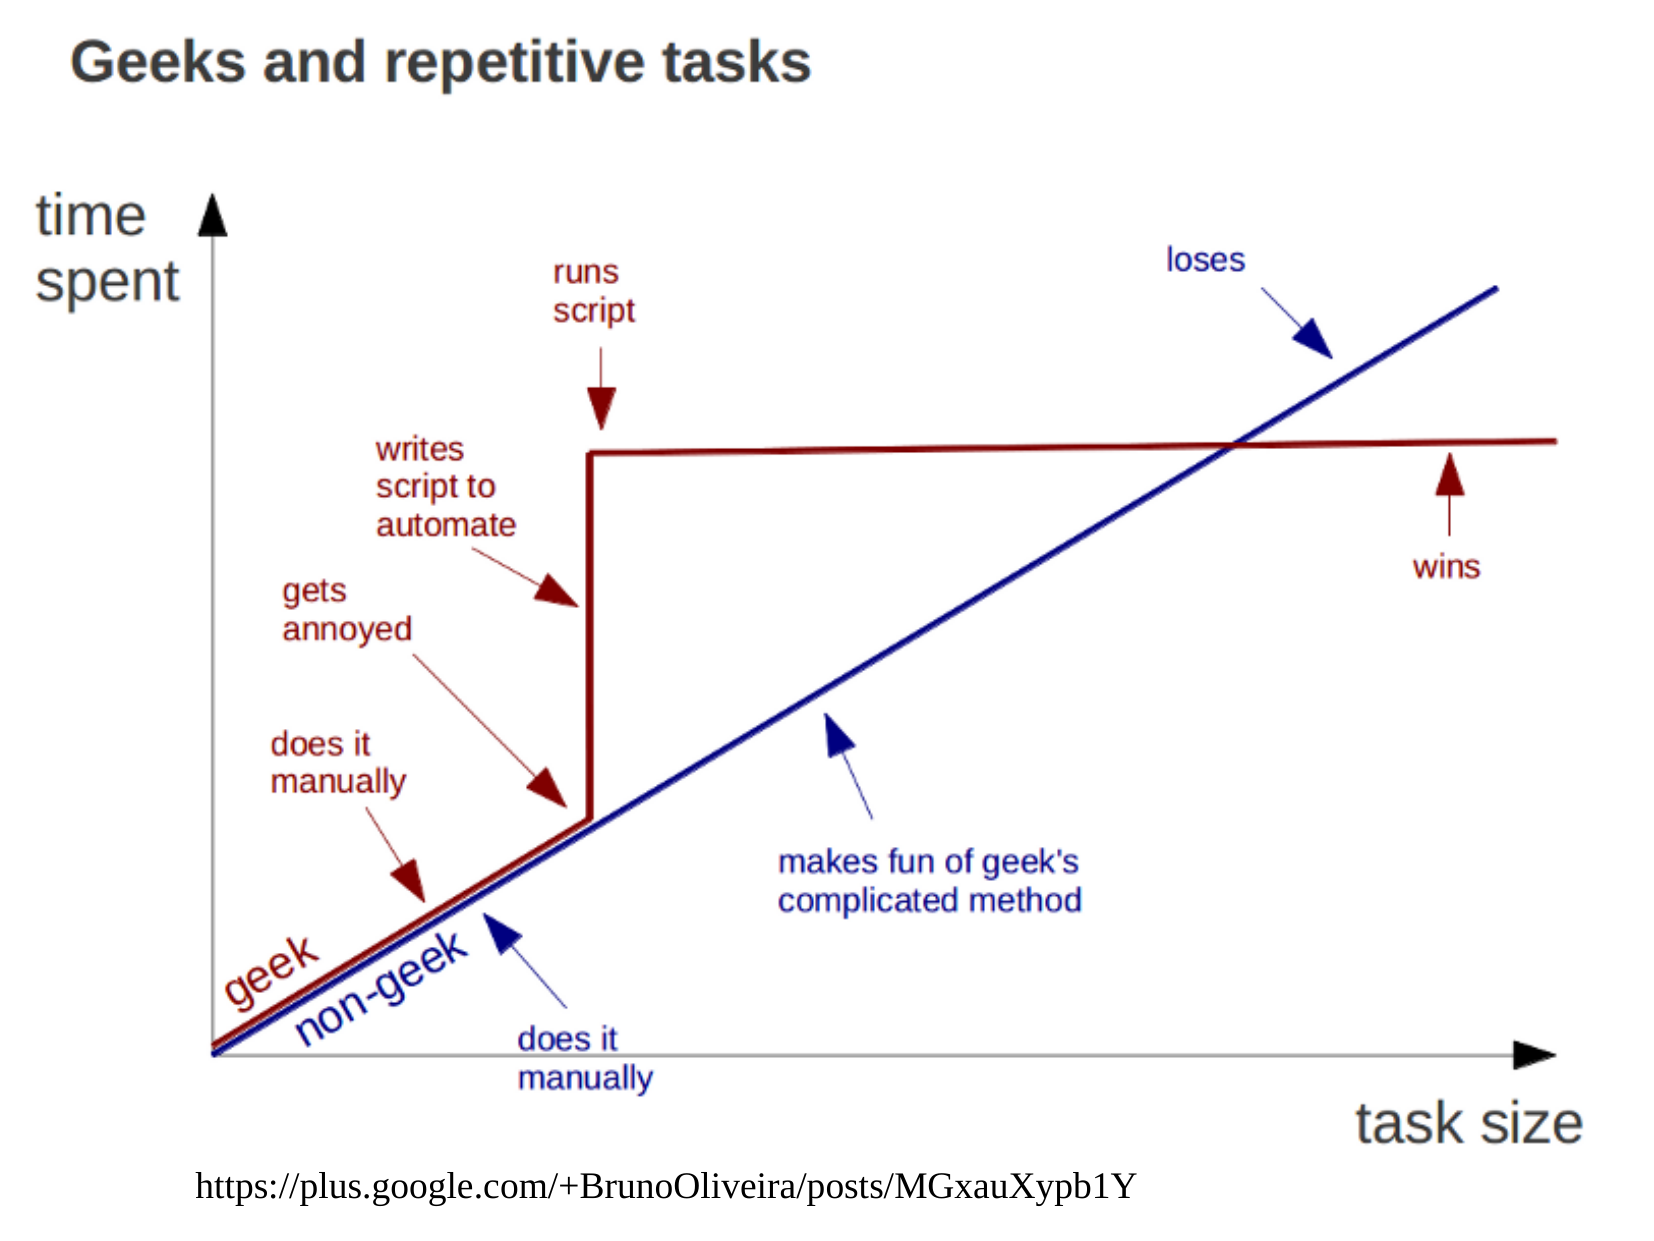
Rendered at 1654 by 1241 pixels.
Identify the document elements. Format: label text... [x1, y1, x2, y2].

picture [0, 9, 1628, 1170]
text_box https://plus.google.com/+BrunoOliveira/posts/MGxauXypb1Y [180, 1157, 1154, 1215]
